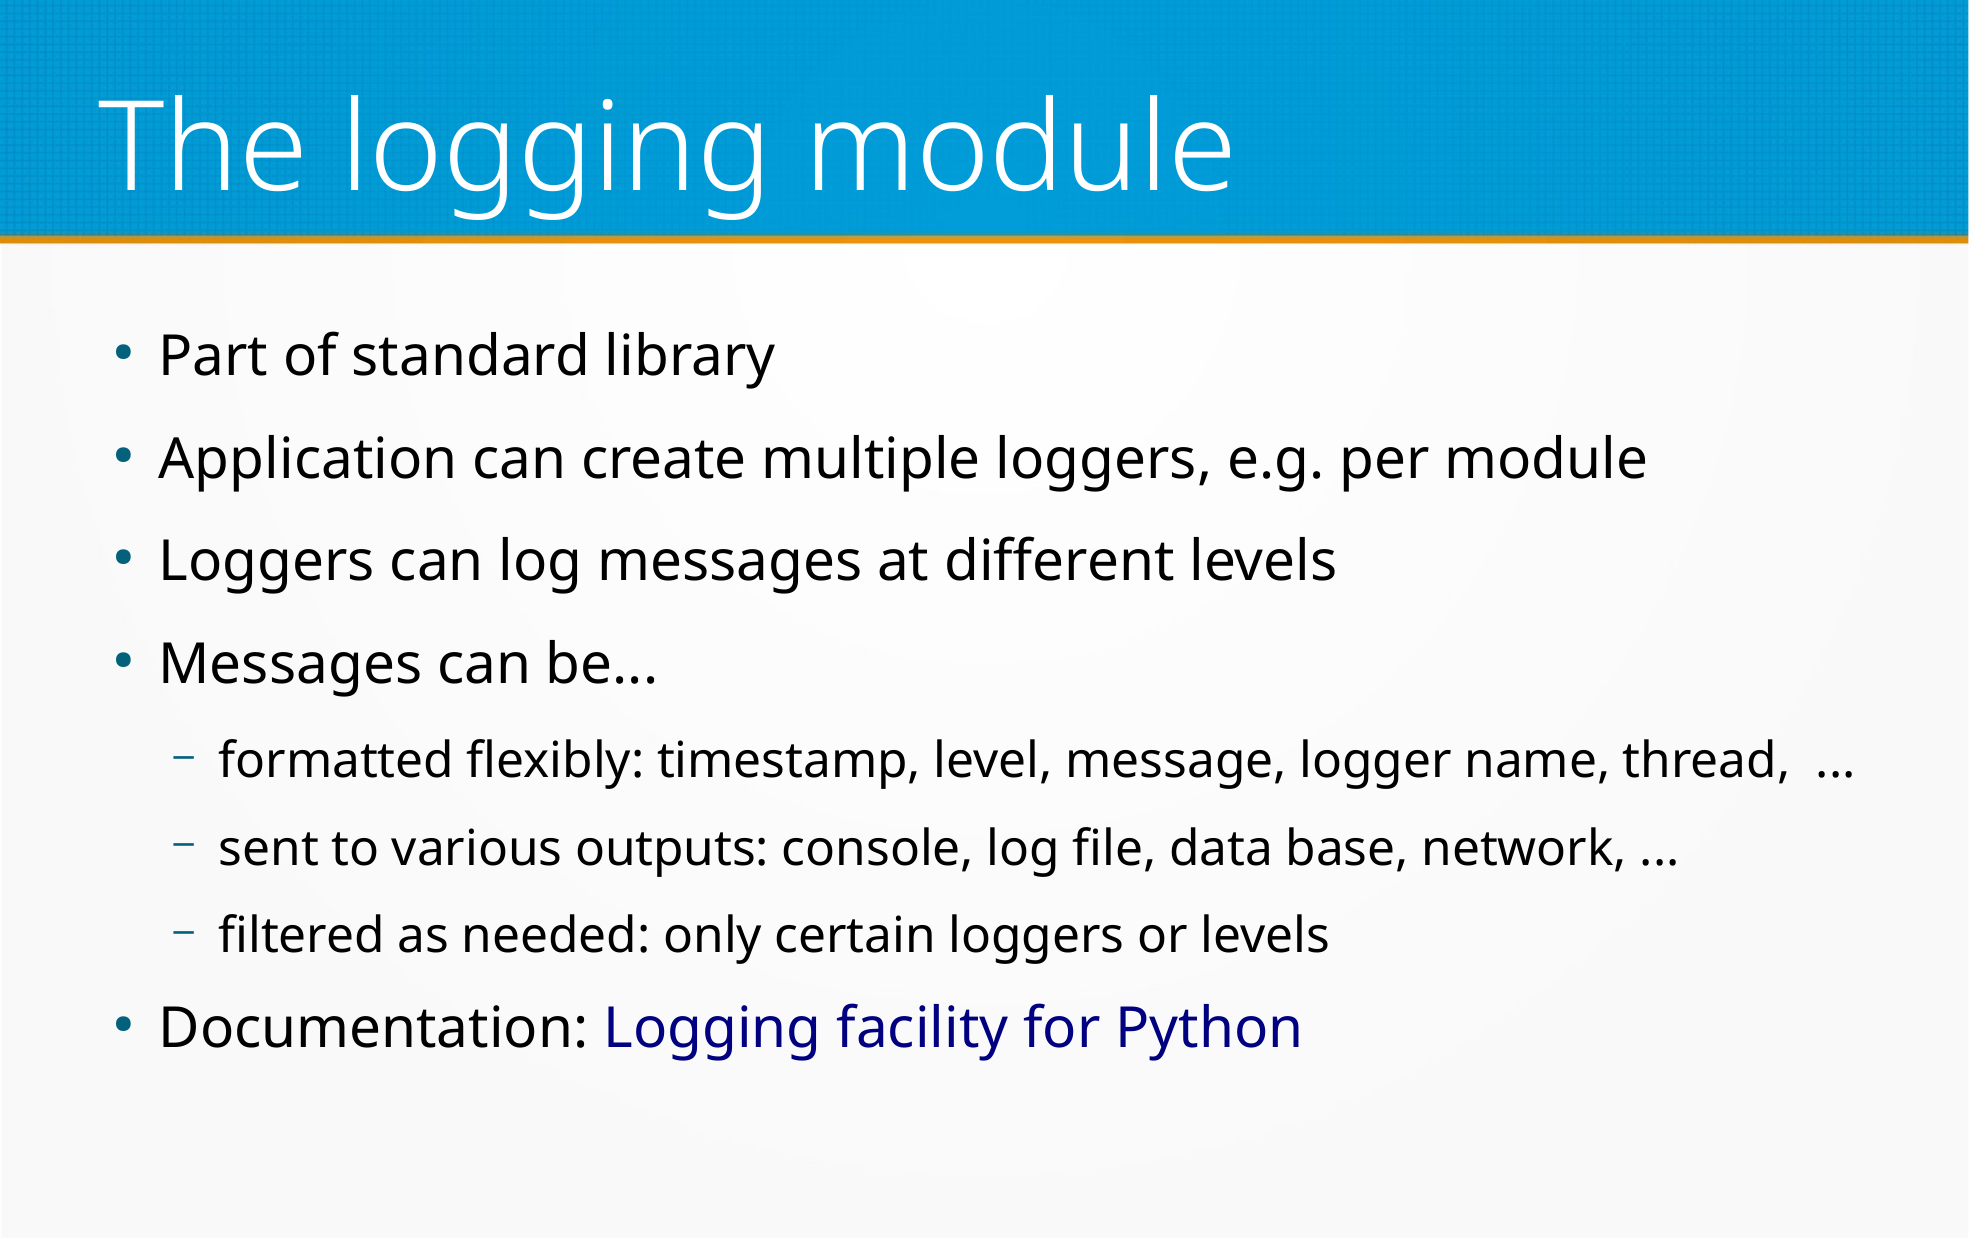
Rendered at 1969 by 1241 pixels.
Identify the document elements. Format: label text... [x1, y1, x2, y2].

list Part of standard library Application can create multiple loggers, e.g. per module Loggers can log messages at different levels Messages can be... formatted flexibly: timestamp, level, message, logger name, thread, ... sent to various outputs: console, log file, data base, network, ... filtered as needed: only certain loggers or levels Documentation: Logging facility for Python [98, 315, 1861, 1081]
picture [0, 233, 1969, 1241]
title The logging module [98, 19, 1870, 227]
